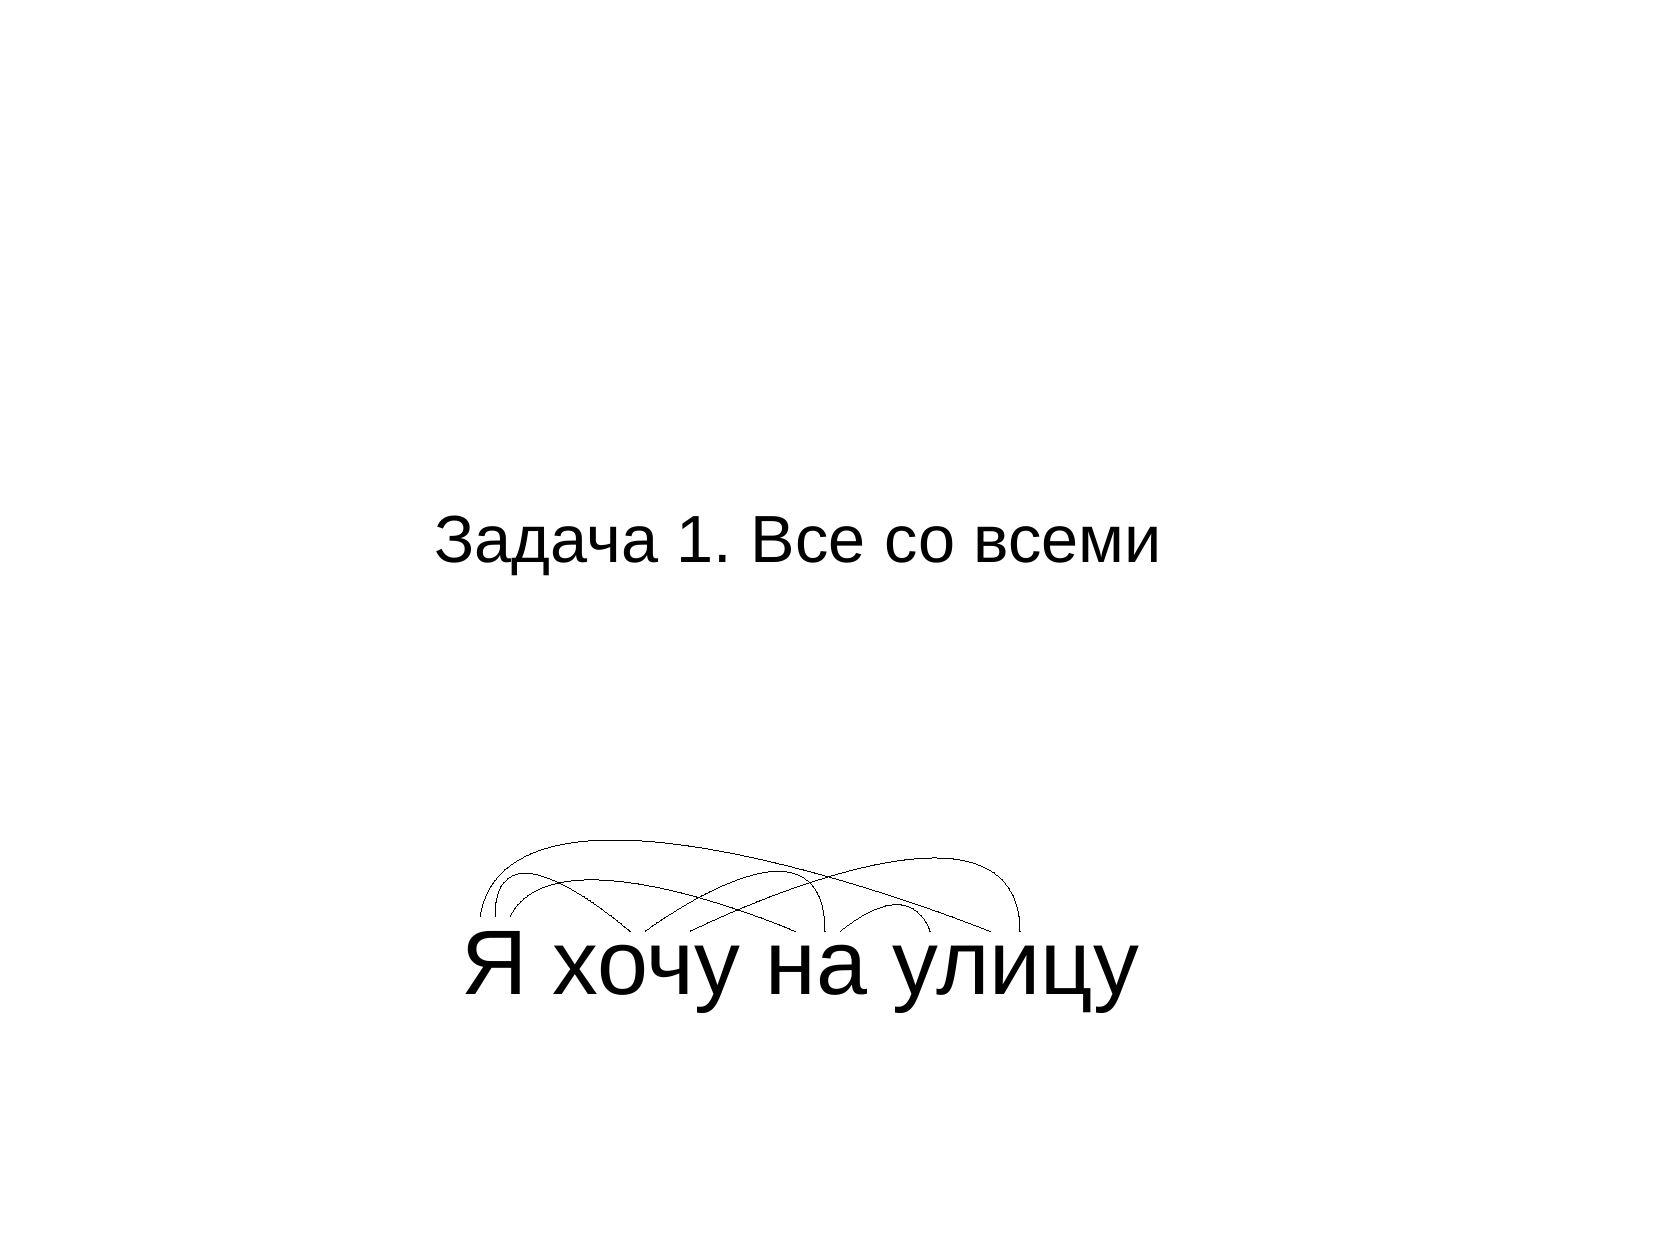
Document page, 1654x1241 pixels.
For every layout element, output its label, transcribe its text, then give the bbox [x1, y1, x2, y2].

text_box Задача 1. Все со всеми [420, 495, 1471, 660]
text_box Я хочу на улицу [446, 903, 1156, 1022]
